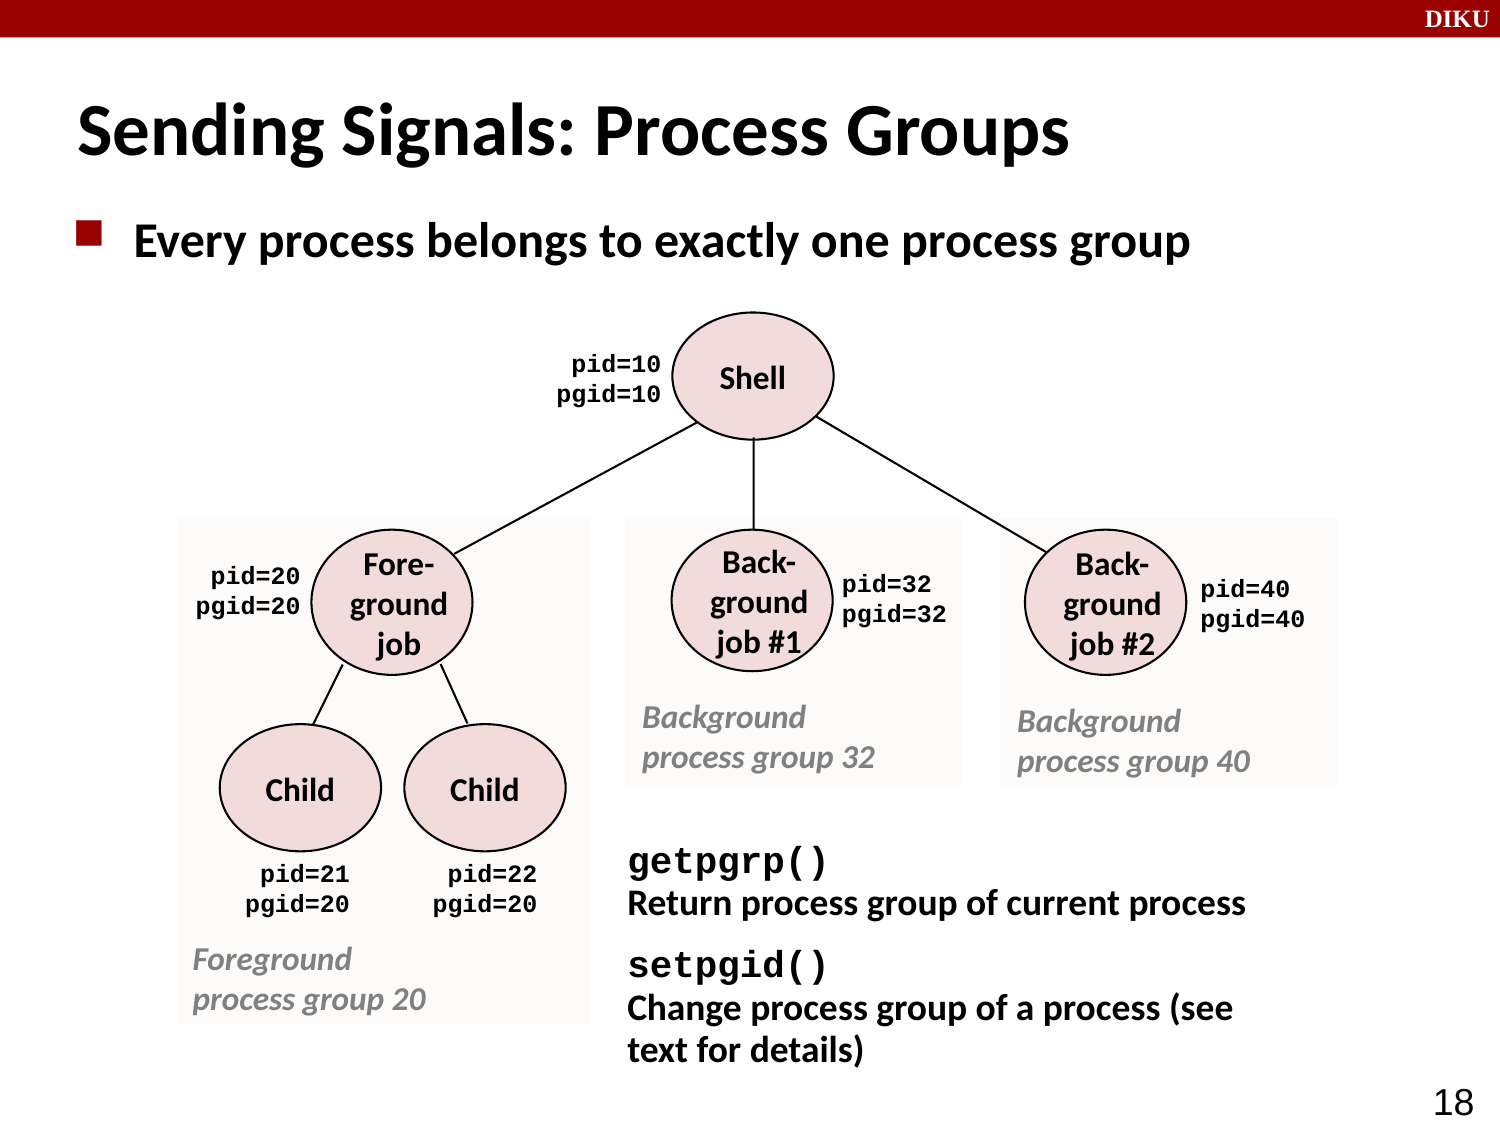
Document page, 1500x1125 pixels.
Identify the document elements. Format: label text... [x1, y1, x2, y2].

text_box pid=10 pgid=10 [541, 339, 677, 415]
text_box Background process group 40 [1002, 692, 1265, 787]
text_box pid=22 pgid=20 [417, 850, 553, 925]
text_box [624, 516, 963, 786]
text_box pid=21 pgid=20 [229, 850, 365, 925]
text_box Shell [677, 312, 834, 440]
text_box Foreground process group 20 [177, 929, 468, 1025]
text_box Back- ground job #2 [1024, 529, 1185, 675]
text_box pid=20 pgid=20 [180, 552, 316, 627]
text_box Sending Signals: Process Groups [62, 62, 1308, 188]
text_box getpgrp() Return process group of current process setpgid() Change process group of a process (see text for details) [612, 831, 1288, 1088]
text_box Back- ground job #1 [671, 529, 827, 672]
text_box pid=40 pgid=40 [1185, 564, 1321, 640]
text_box Fore- ground job [316, 529, 473, 675]
text_box Child [219, 724, 382, 850]
text_box [999, 517, 1338, 788]
text_box Every process belongs to exactly one process group [62, 200, 1329, 300]
text_box pid=32 pgid=32 [827, 560, 962, 636]
text_box [177, 516, 591, 1025]
text_box Background process group 32 [627, 688, 890, 783]
text_box Child [404, 724, 566, 850]
